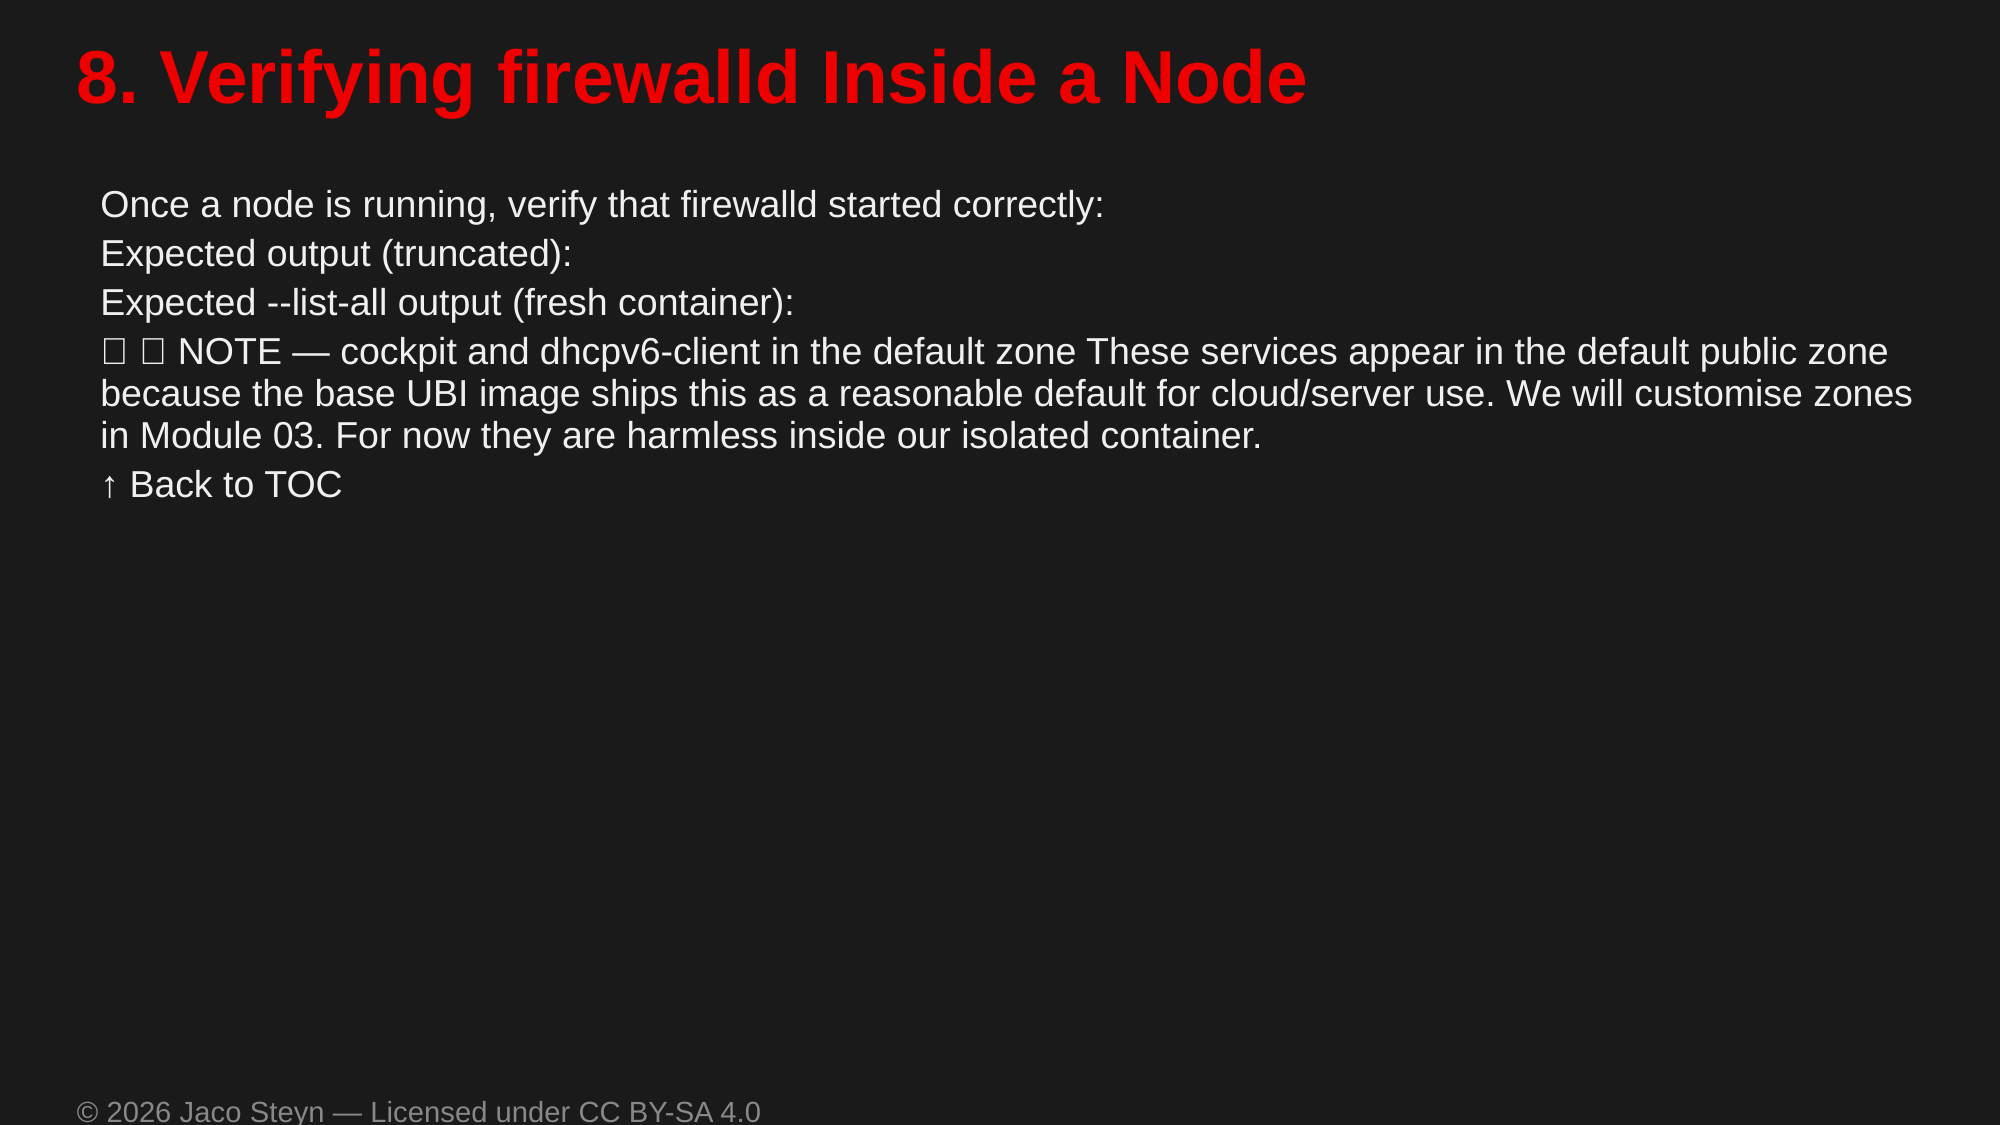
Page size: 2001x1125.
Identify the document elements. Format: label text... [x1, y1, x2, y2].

text_box 8. Verifying firewalld Inside a Node [59, 23, 1942, 154]
text_box © 2026 Jaco Steyn — Licensed under CC BY-SA 4.0 [59, 1083, 1942, 1120]
text_box Once a node is running, verify that firewalld started correctly: Expected output (truncated): Expected --list-all output (fresh container): 💡 📝 NOTE — cockpit and dhcpv6-client in the default zone These services appear in the default public zone because the base UBI image ships this as a reasonable default for cloud/server use. We will customise zones in Module 03. For now they are harmless inside our isolated container. ↑ Back to TOC [59, 171, 1942, 1083]
